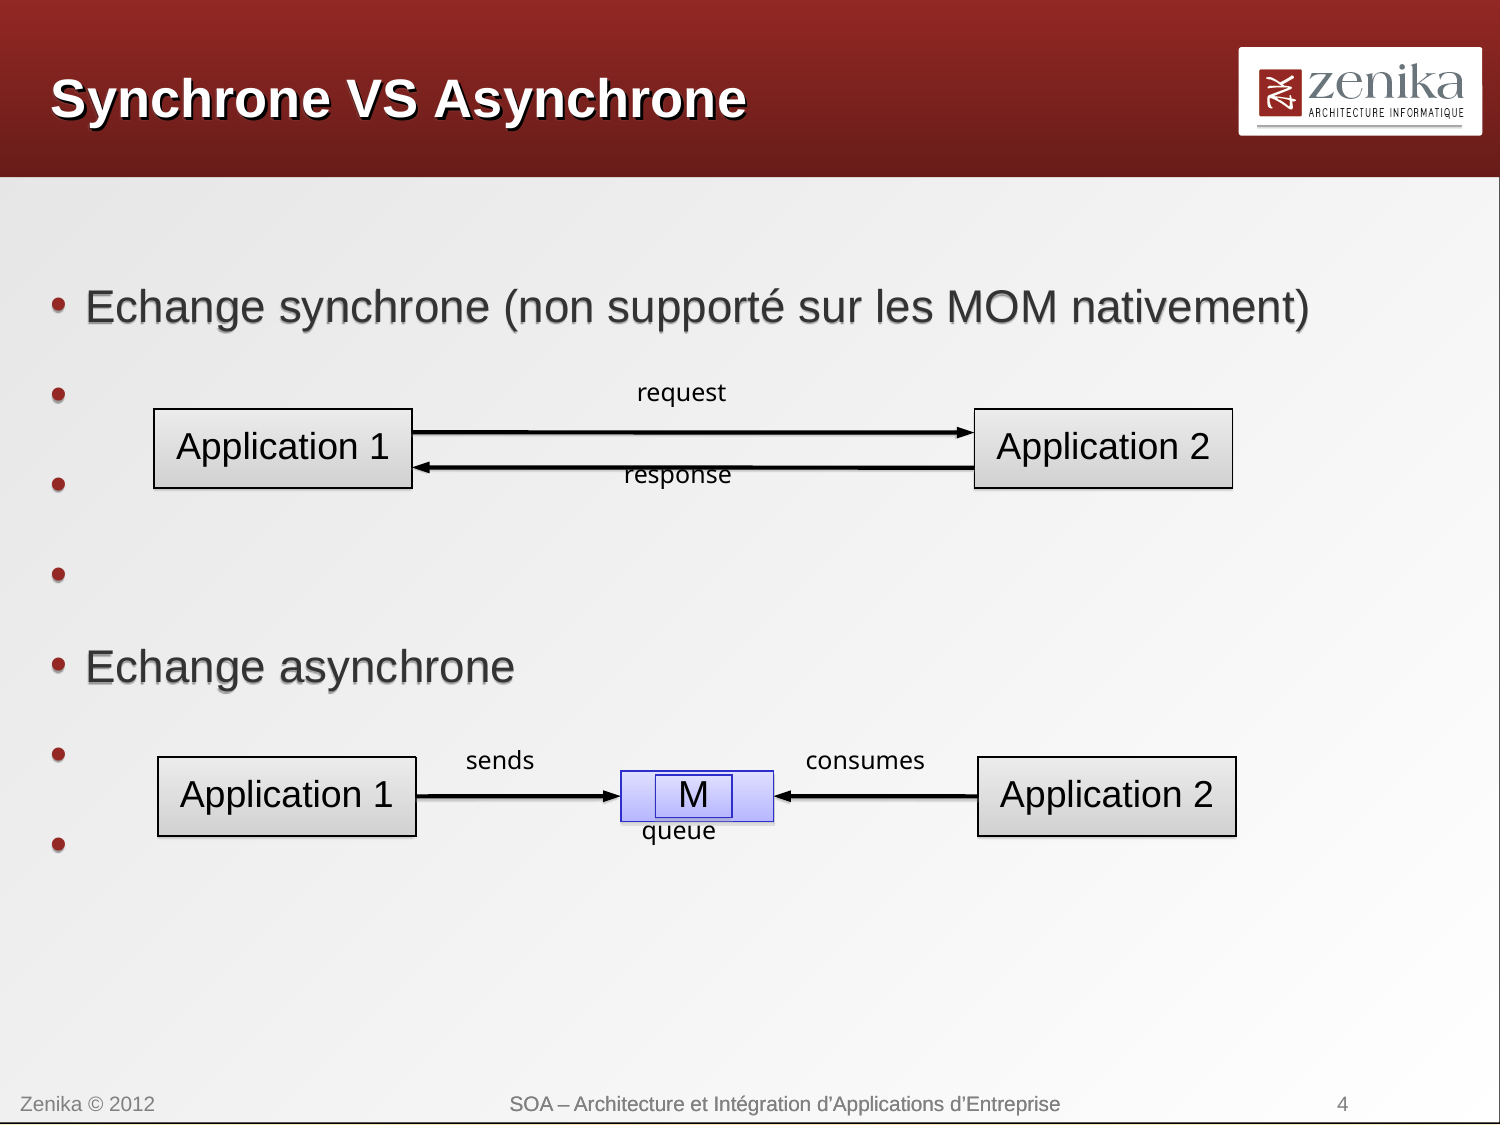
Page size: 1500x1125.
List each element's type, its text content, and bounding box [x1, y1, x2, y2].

title Synchrone VS Asynchrone [50, 15, 1206, 180]
text_box Application 1 [154, 409, 412, 488]
text_box sends [450, 742, 549, 784]
text_box consumes [790, 742, 937, 784]
text_box request [621, 373, 737, 415]
text_box M [655, 775, 732, 817]
text_box SOA – Architecture et Intégration d’Applications d’Entreprise [443, 1084, 1128, 1106]
text_box Application 1 [158, 757, 416, 836]
text_box queue [626, 821, 728, 854]
text_box response [608, 455, 743, 497]
text_box [621, 771, 773, 821]
text_box Application 2 [974, 409, 1232, 488]
text_box Application 2 [978, 757, 1236, 836]
list Echange synchrone (non supporté sur les MOM nativement) Echange asynchrone [50, 249, 1435, 1079]
